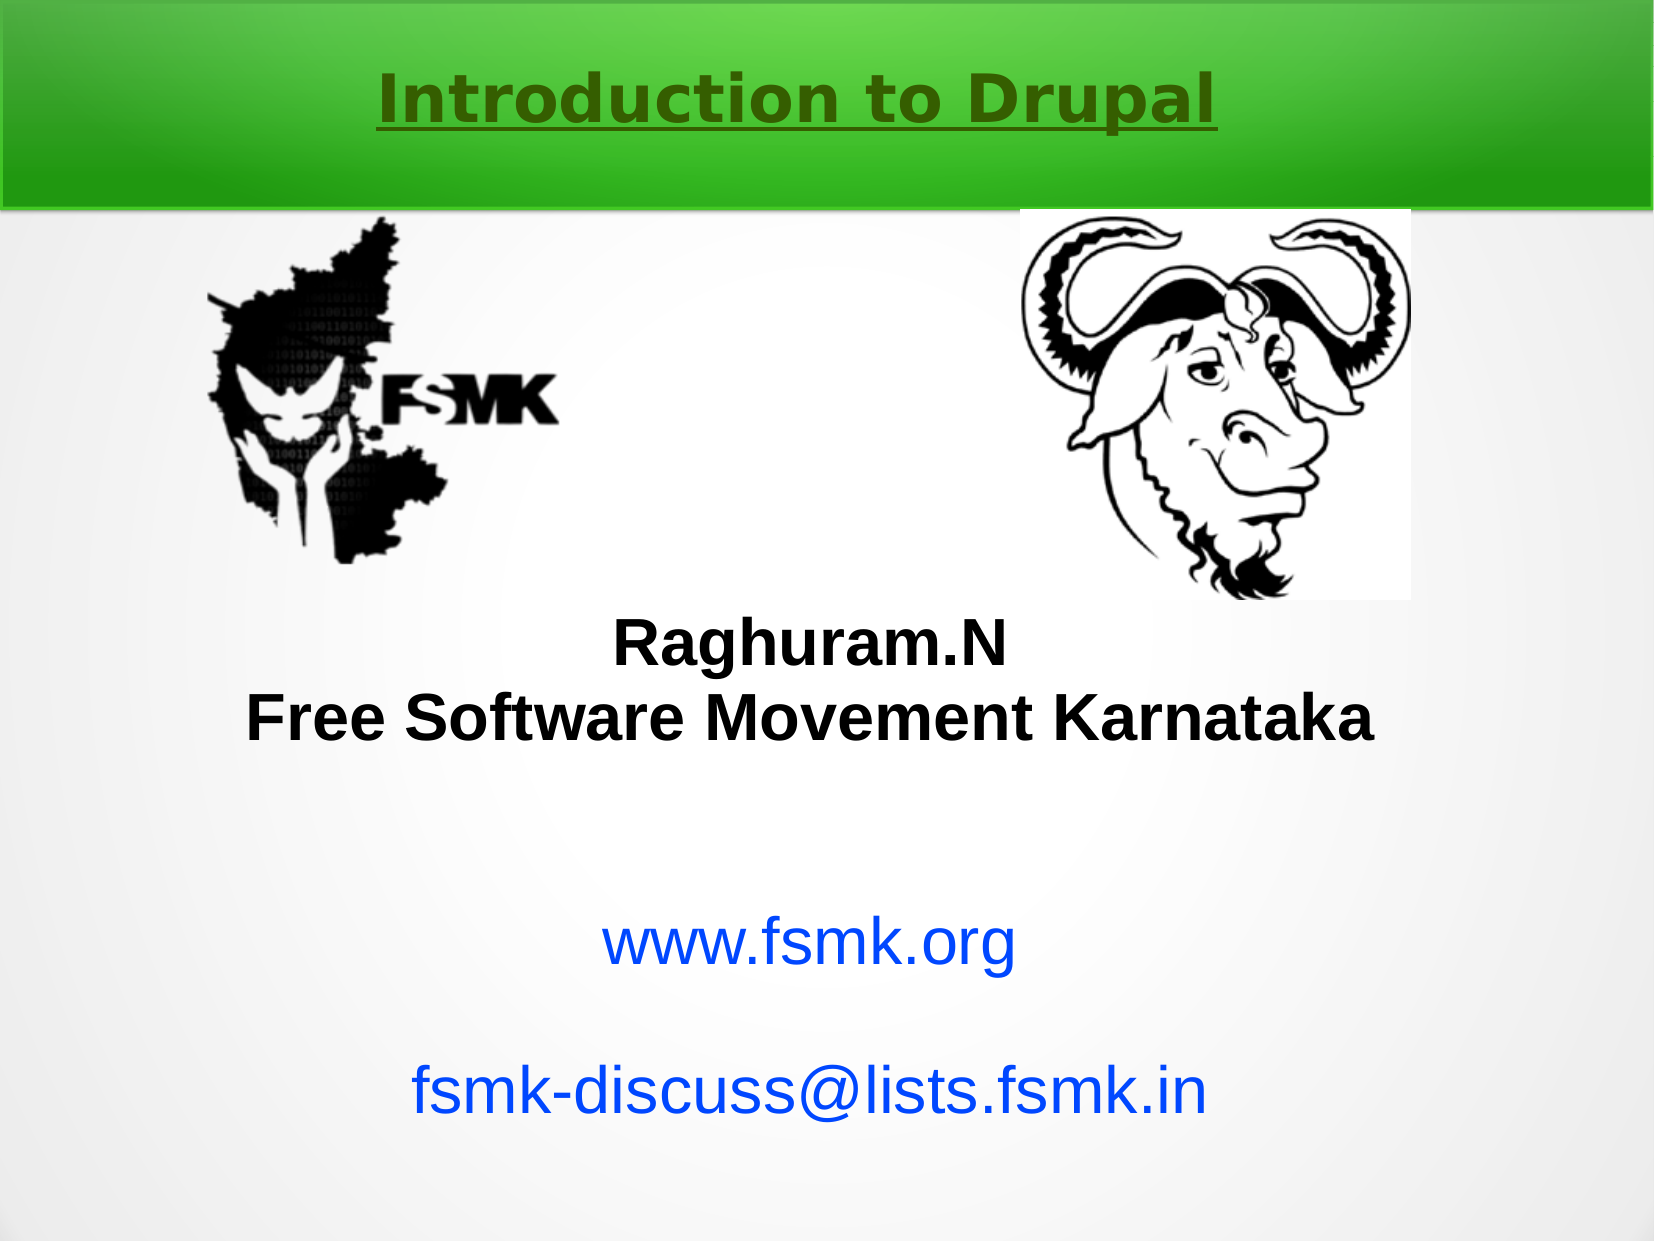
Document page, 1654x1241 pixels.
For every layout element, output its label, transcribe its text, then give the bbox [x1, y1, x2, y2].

picture [1020, 209, 1411, 601]
picture [181, 194, 586, 586]
subtitle Raghuram.N Free Software Movement Karnataka www.fsmk.org fsmk-discuss@lists.fsmk.in [82, 544, 1538, 1241]
title Introduction to Drupal [53, 0, 1542, 204]
